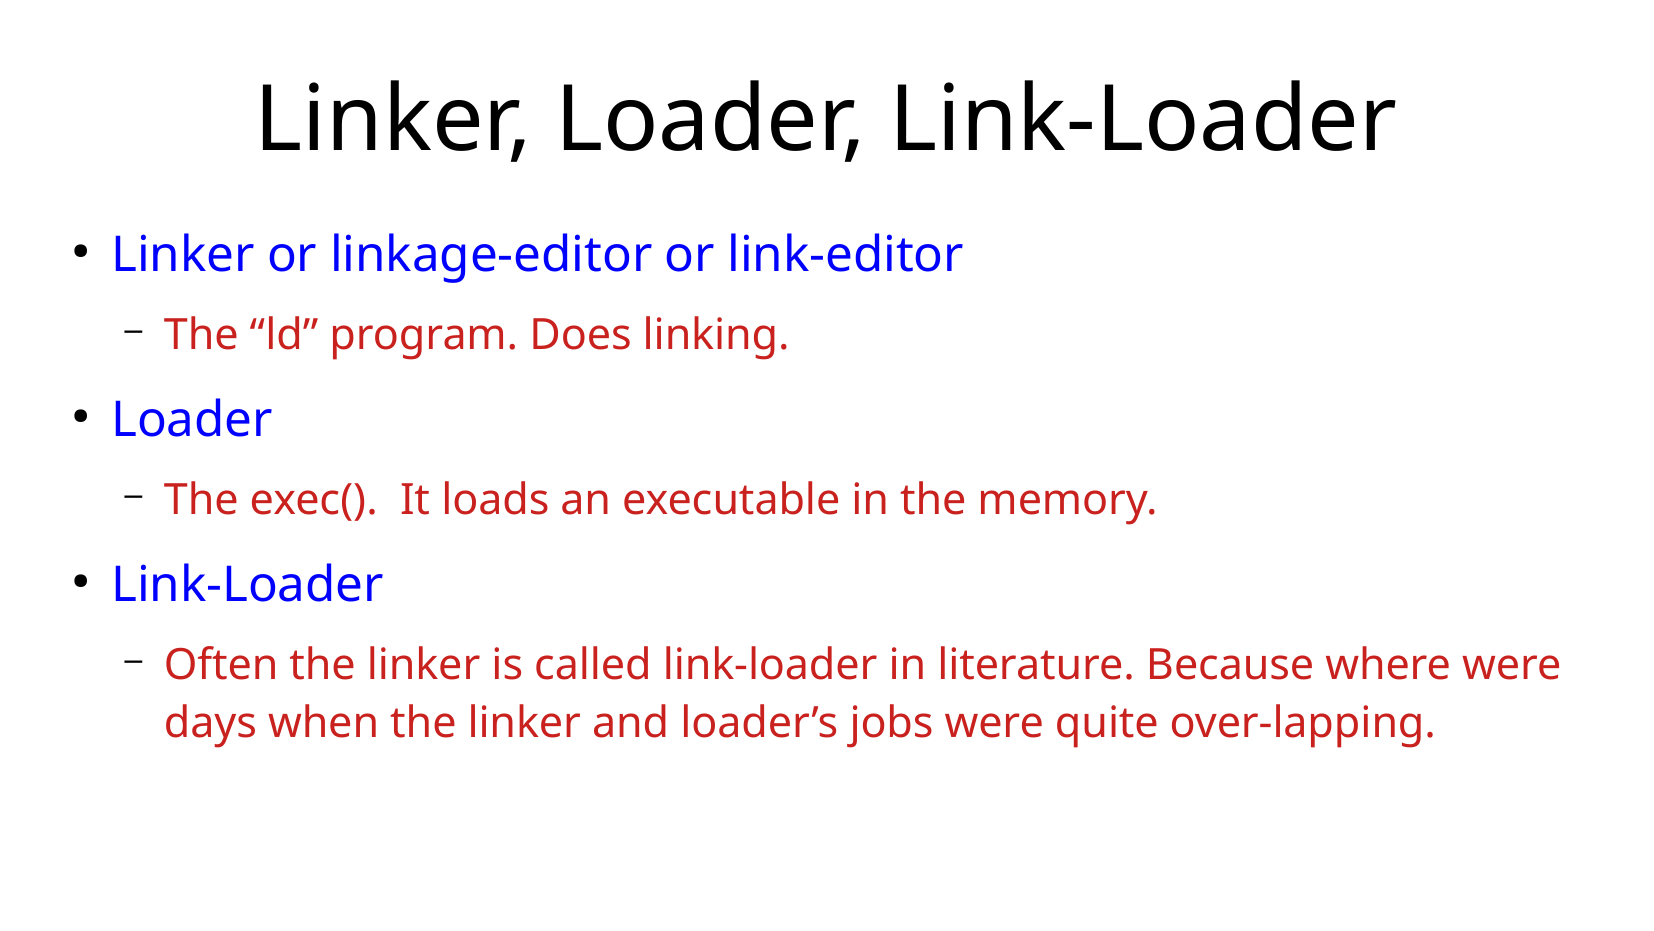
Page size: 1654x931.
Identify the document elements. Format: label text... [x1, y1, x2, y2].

title Linker, Loader, Link-Loader [82, 37, 1571, 193]
list Linker or linkage-editor or link-editor The “ld” program. Does linking. Loader The exec(). It loads an executable in the memory. Link-Loader Often the linker is called link-loader in literature. Because where were days when the linker and loader’s jobs were quite over-lapping. [59, 218, 1565, 768]
